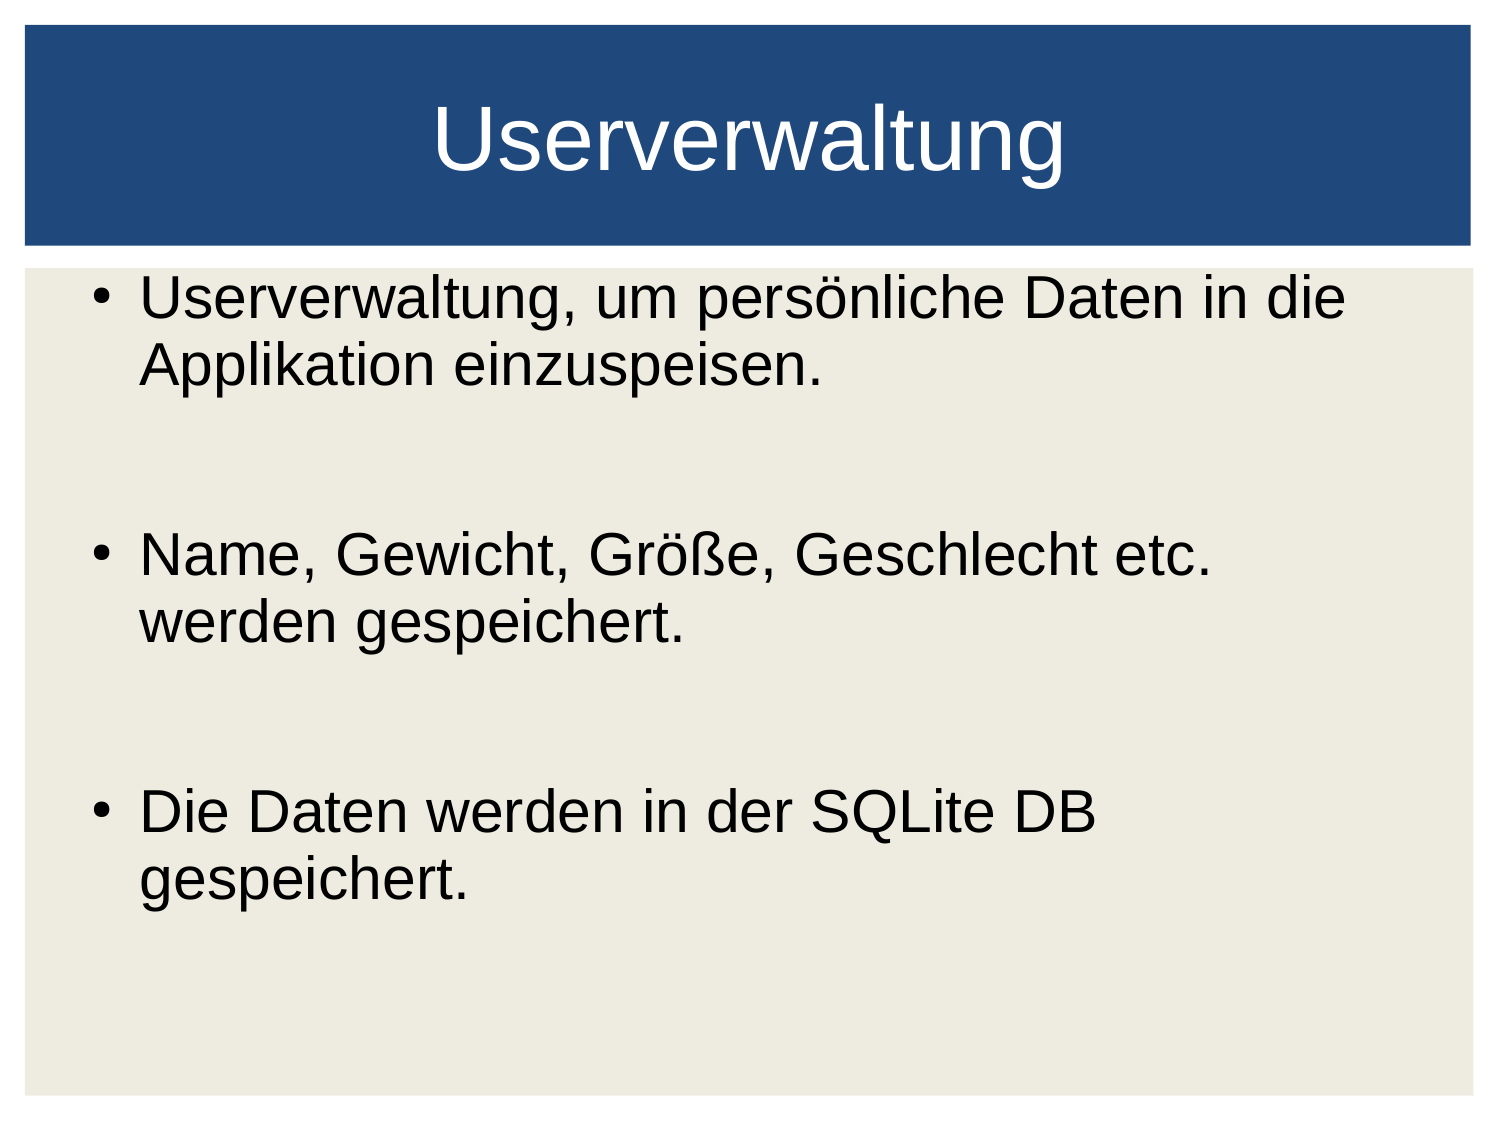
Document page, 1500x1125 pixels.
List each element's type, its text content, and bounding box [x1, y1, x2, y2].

list Userverwaltung, um persönliche Daten in die Applikation einzuspeisen. Name, Gewicht, Größe, Geschlecht etc. werden gespeichert. Die Daten werden in der SQLite DB gespeichert. [75, 263, 1425, 916]
title Userverwaltung [75, 44, 1425, 233]
